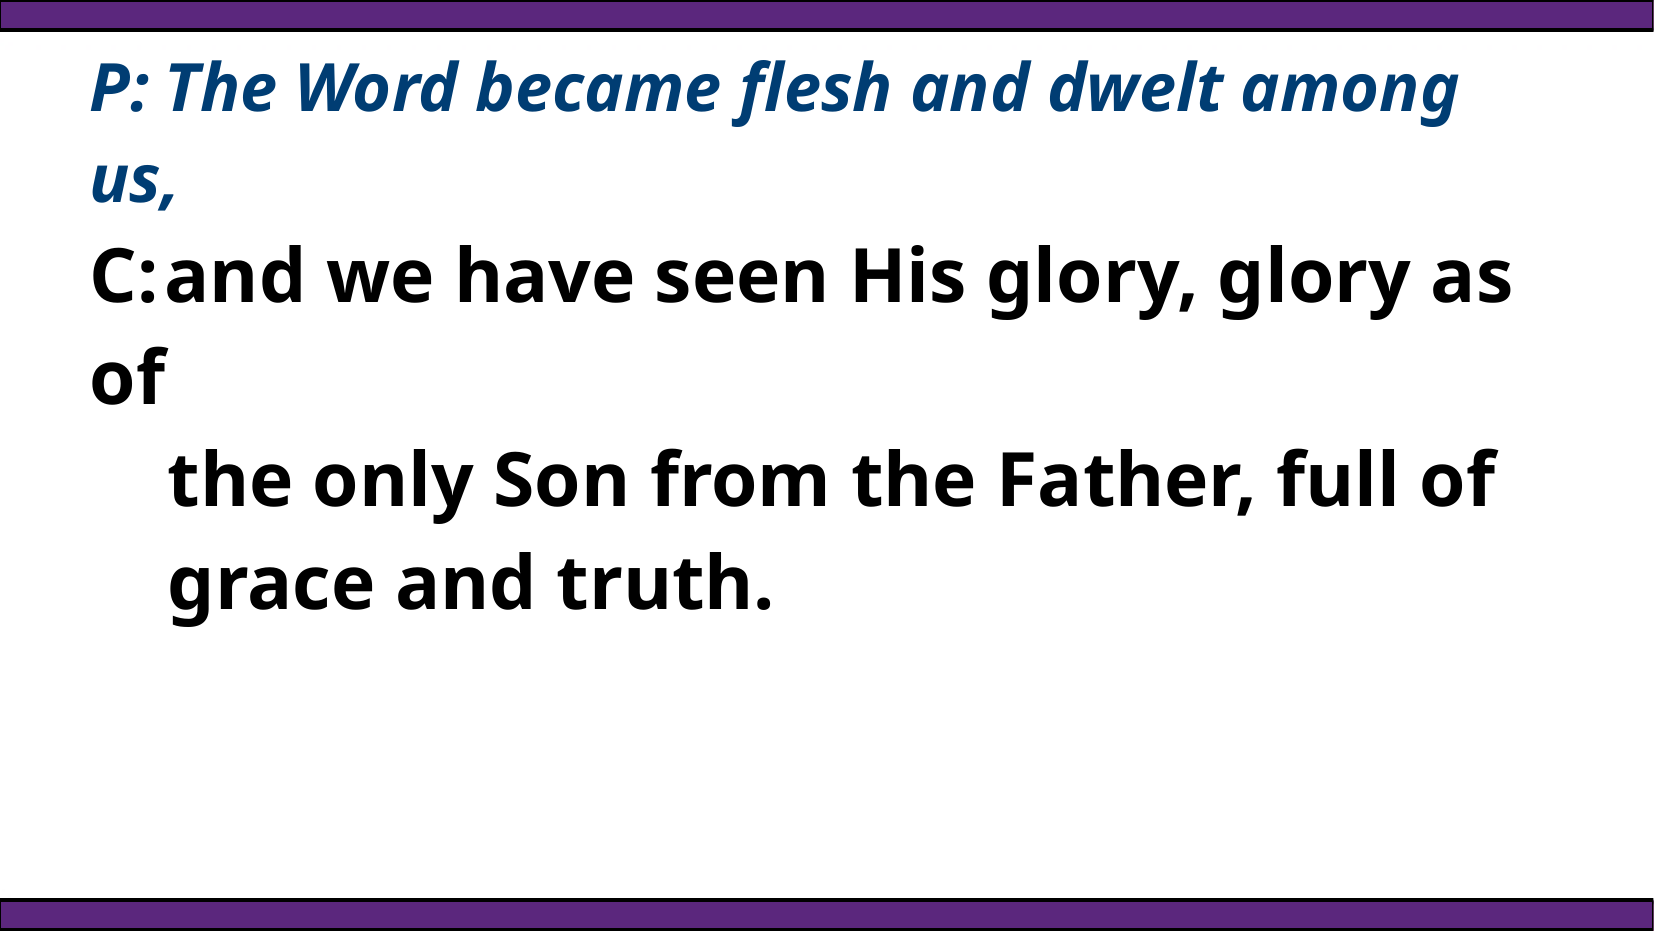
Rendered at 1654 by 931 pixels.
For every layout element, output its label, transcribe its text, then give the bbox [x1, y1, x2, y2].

text_box [0, 900, 1654, 931]
text_box [0, 0, 1654, 31]
picture [0, 31, 1654, 900]
text_box P: The Word became flesh and dwelt among us, C: and we have seen His glory, glory as of the only Son from the Father, full of grace and truth. [75, 33, 1576, 437]
